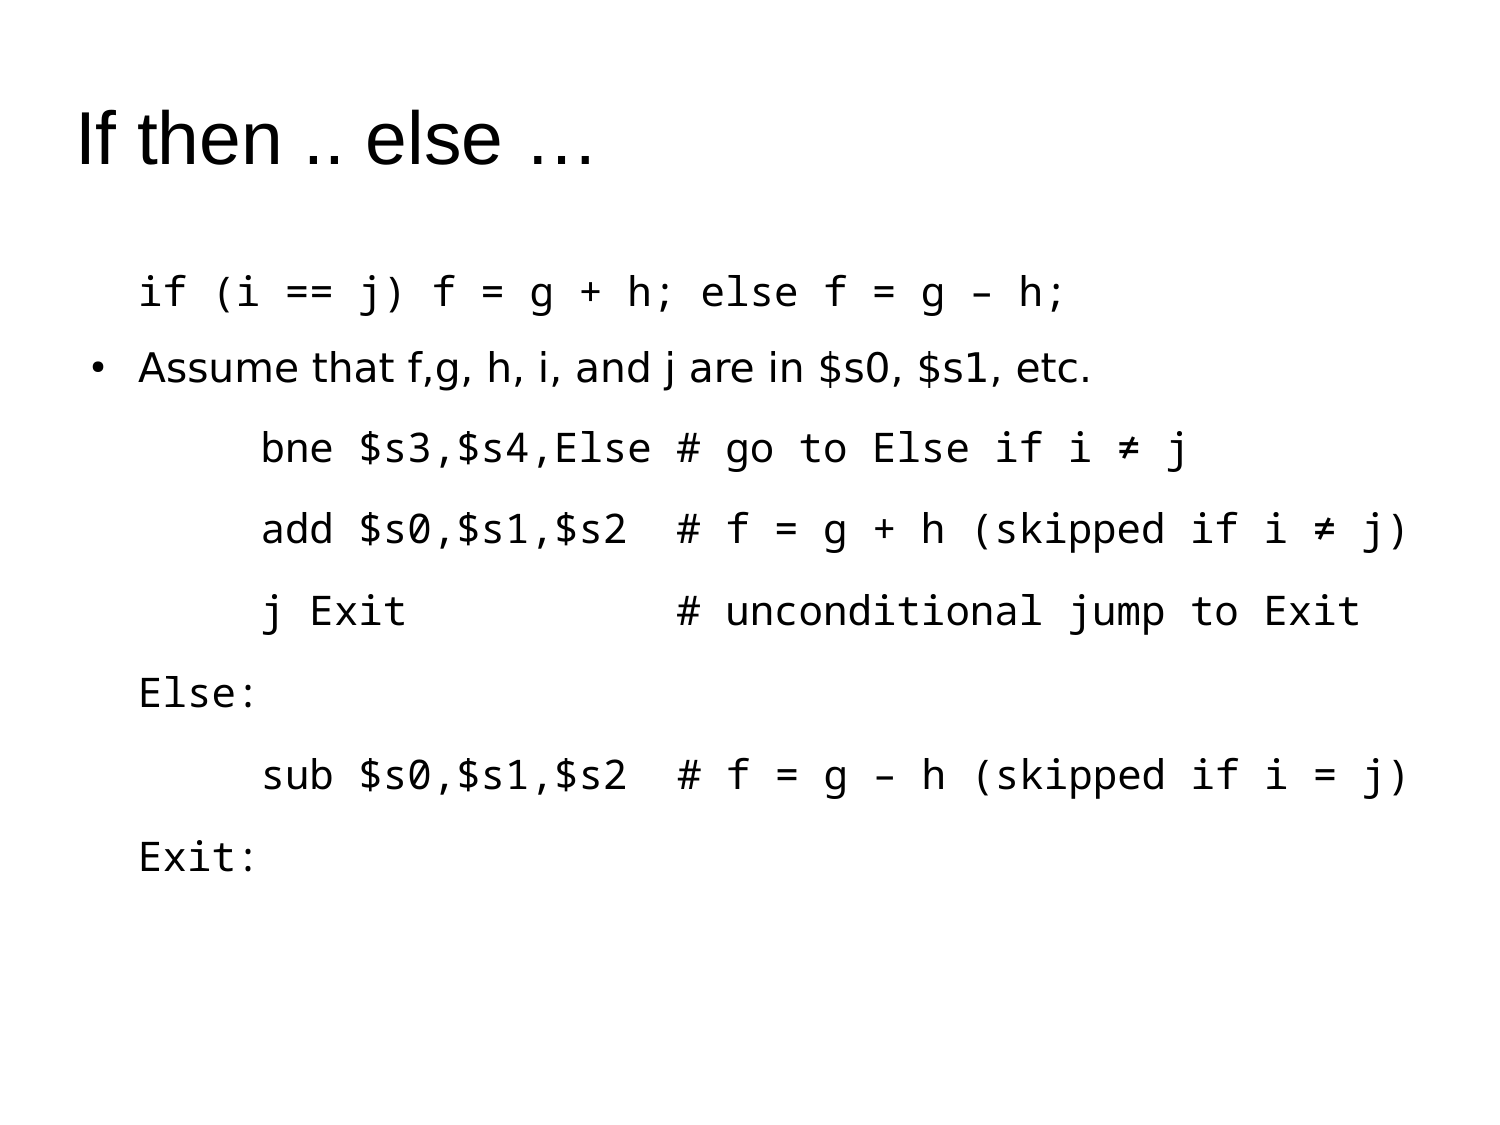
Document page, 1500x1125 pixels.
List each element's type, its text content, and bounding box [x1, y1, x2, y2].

title If then .. else … [75, 44, 1425, 233]
list if (i == j) f = g + h; else f = g – h; Assume that f,g, h, i, and j are in $s0, $s1, etc. bne $s3,$s4,Else # go to Else if i ≠ j add $s0,$s1,$s2 # f = g + h (skipped if i ≠ j) j Exit # unconditional jump to Exit Else: sub $s0,$s1,$s2 # f = g – h (skipped if i = j) Exit: [75, 263, 1425, 916]
